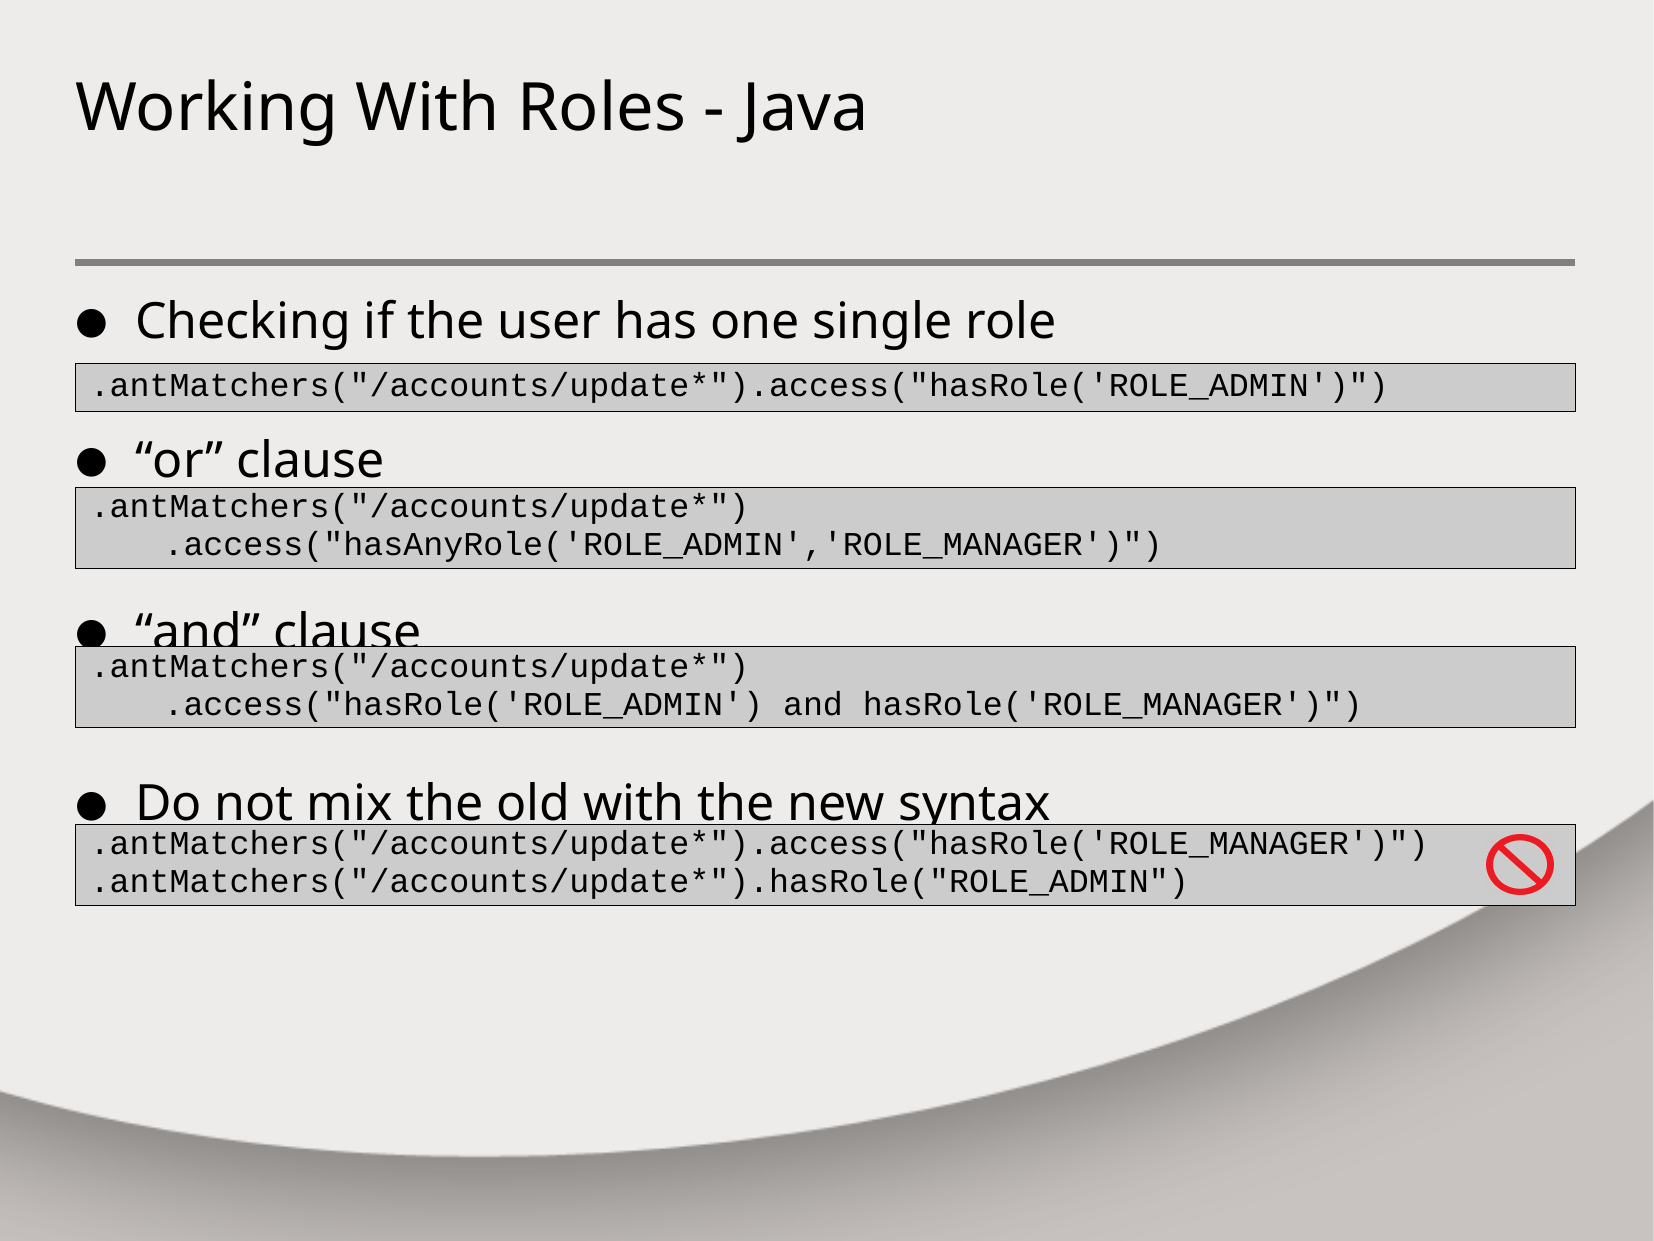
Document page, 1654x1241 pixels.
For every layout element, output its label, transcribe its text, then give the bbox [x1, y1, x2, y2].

list Checking if the user has one single role “or” clause “and” clause Do not mix the old with the new syntax [75, 728, 1576, 824]
list Checking if the user has one single role “or” clause “and” clause Do not mix the old with the new syntax [75, 569, 1576, 646]
title Working With Roles - Java [75, 75, 1576, 226]
text_box .antMatchers("/accounts/update*") .access("hasAnyRole('ROLE_ADMIN','ROLE_MANAGER')") [75, 487, 1576, 569]
text_box .antMatchers("/accounts/update*") .access("hasRole('ROLE_ADMIN') and hasRole('ROLE_MANAGER')") [75, 646, 1576, 728]
picture [0, 0, 1654, 1241]
list Checking if the user has one single role “or” clause “and” clause Do not mix the old with the new syntax [75, 412, 1576, 487]
list Checking if the user has one single role “or” clause “and” clause Do not mix the old with the new syntax [75, 285, 1576, 363]
list Checking if the user has one single role “or” clause “and” clause Do not mix the old with the new syntax [75, 906, 1576, 1148]
text_box .antMatchers("/accounts/update*").access("hasRole('ROLE_MANAGER')") .antMatchers("/accounts/update*").hasRole("ROLE_ADMIN") [75, 824, 1576, 906]
text_box .antMatchers("/accounts/update*").access("hasRole('ROLE_ADMIN')") [75, 363, 1576, 412]
